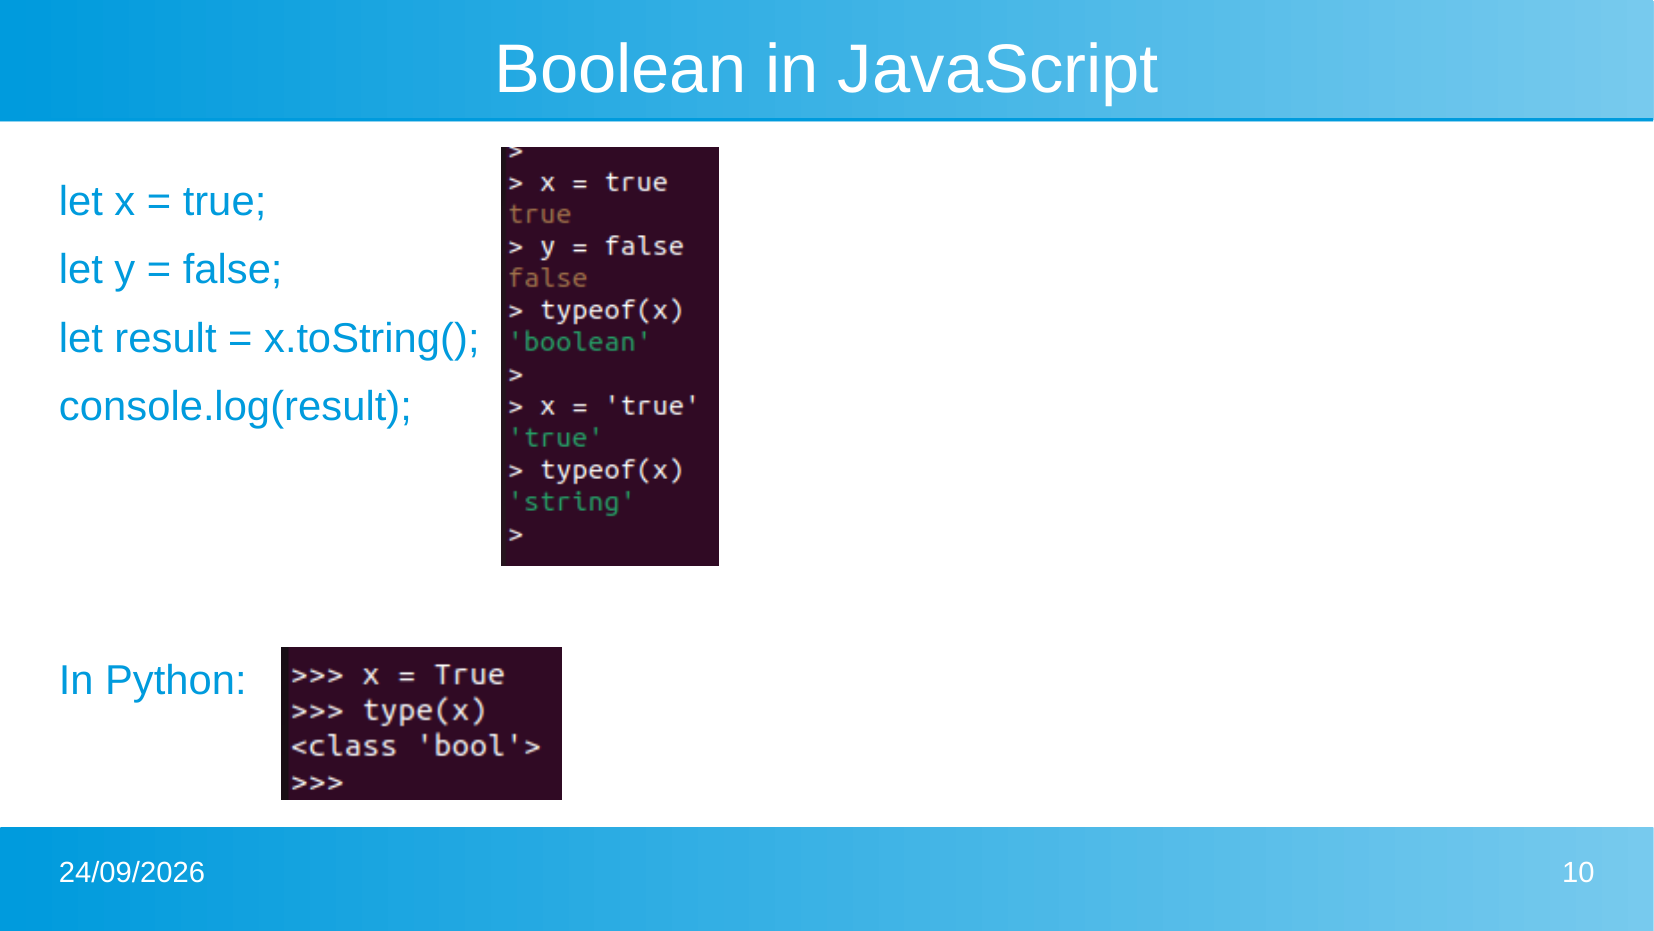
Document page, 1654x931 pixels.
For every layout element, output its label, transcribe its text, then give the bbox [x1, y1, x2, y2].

picture [501, 147, 719, 566]
picture [281, 647, 562, 800]
title Boolean in JavaScript [59, 29, 1595, 108]
list let x = true; let y = false; let result = x.toString(); console.log(result); In Python: [59, 177, 1595, 768]
